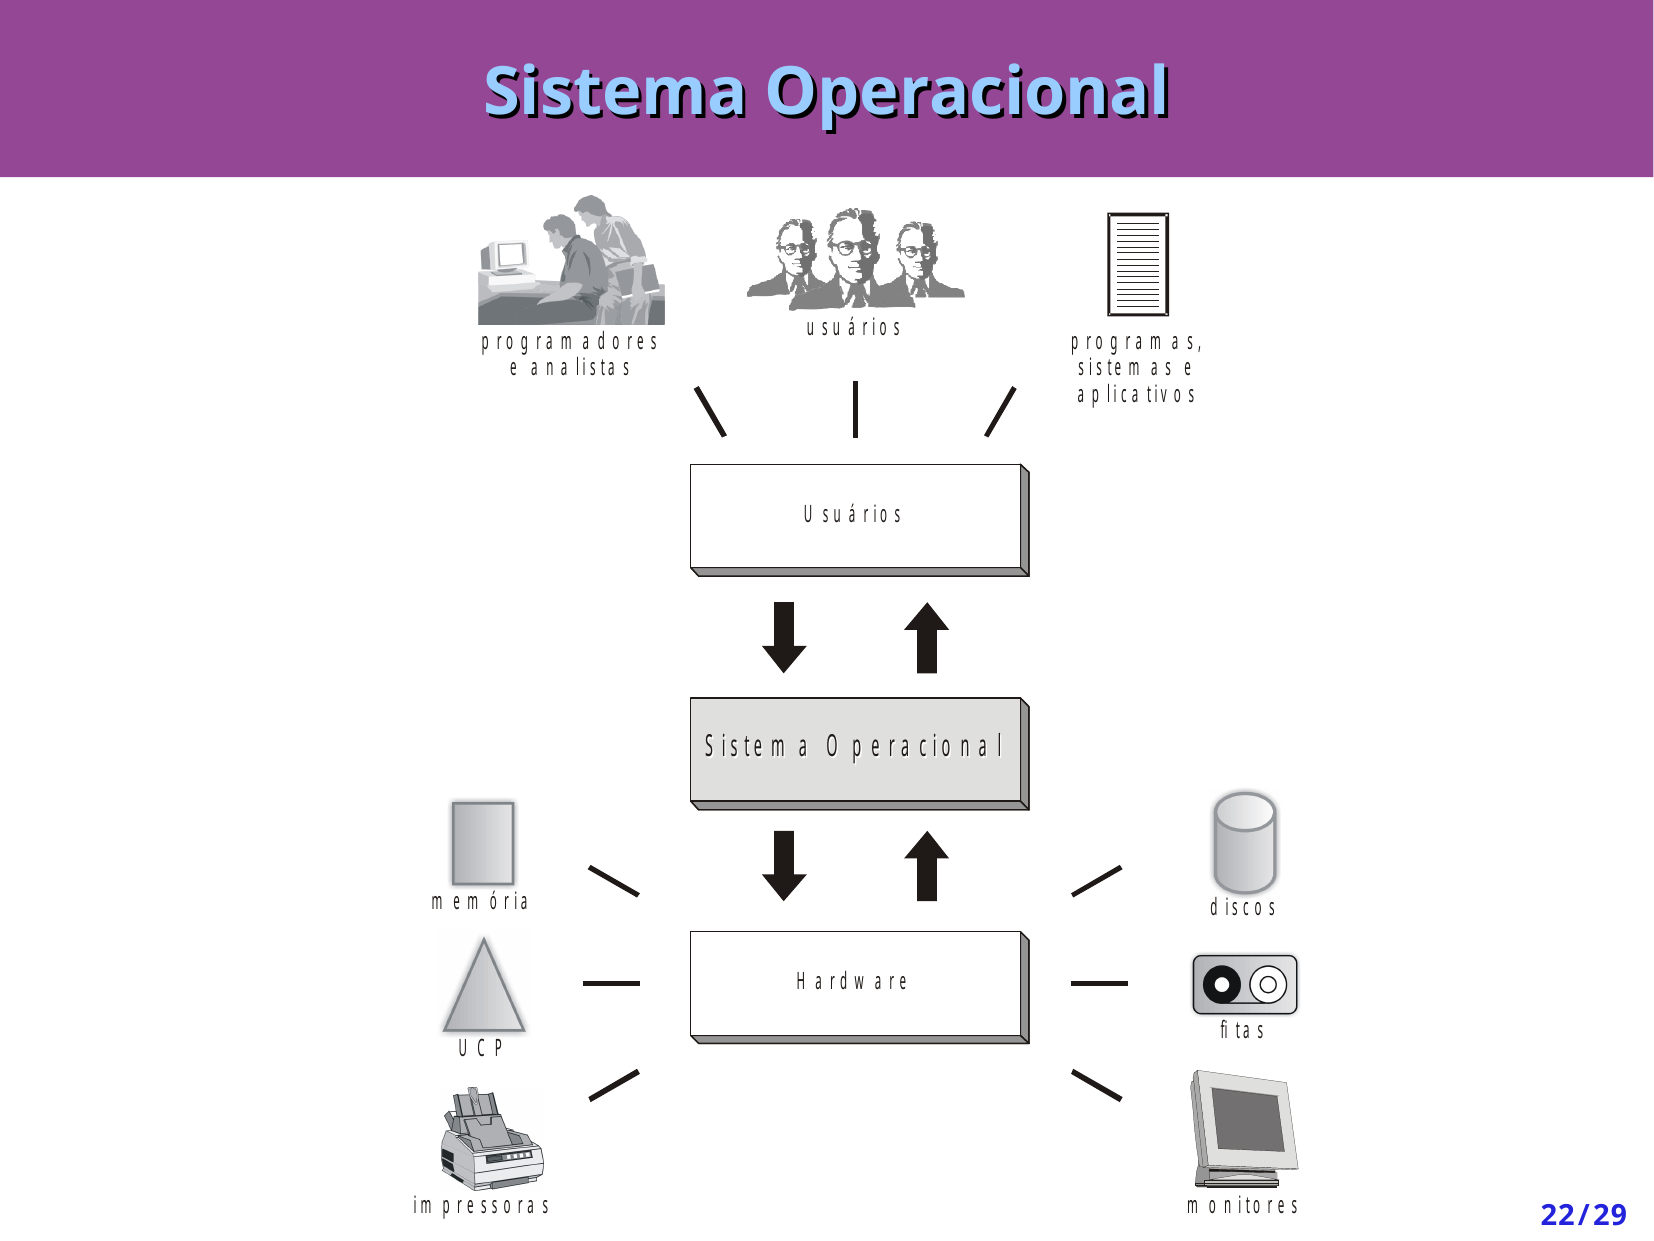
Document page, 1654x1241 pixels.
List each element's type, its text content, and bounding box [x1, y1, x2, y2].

picture [409, 191, 1306, 1223]
title Sistema Operacional [0, 0, 1654, 178]
